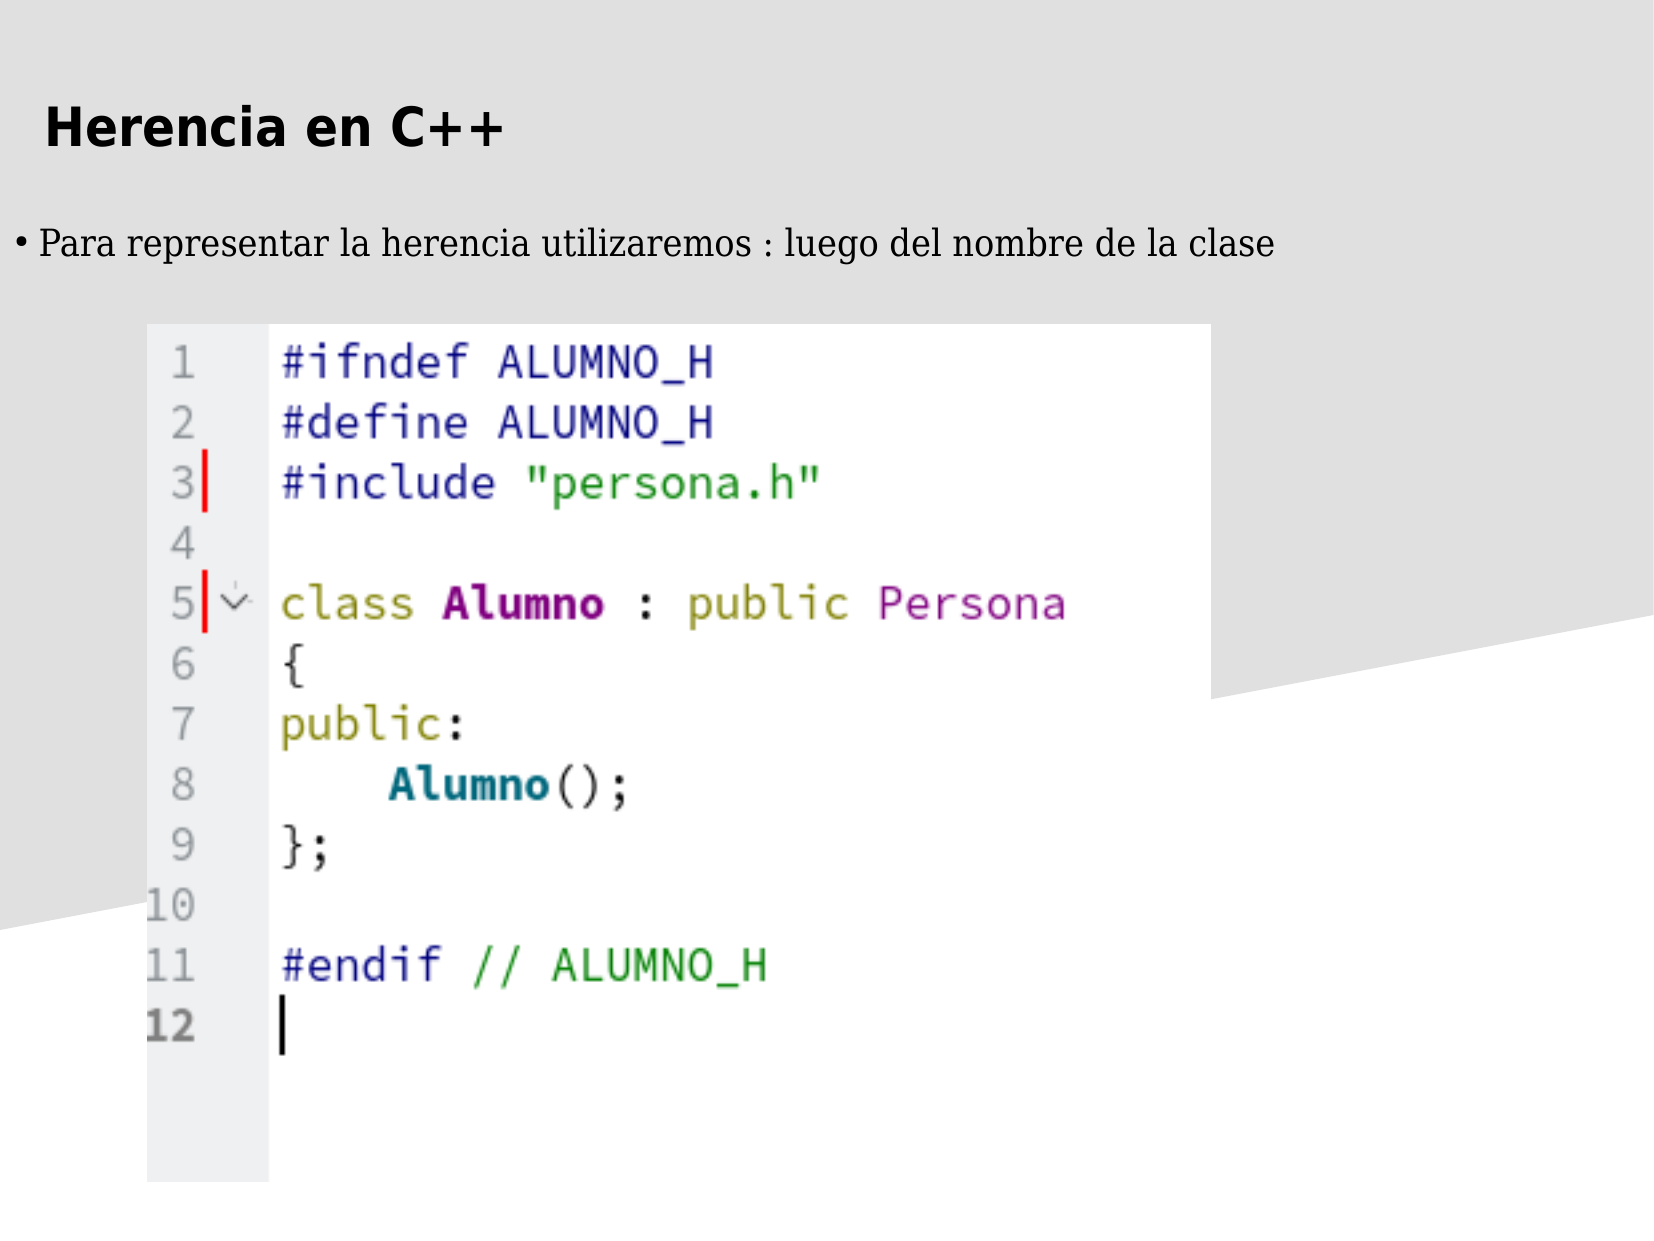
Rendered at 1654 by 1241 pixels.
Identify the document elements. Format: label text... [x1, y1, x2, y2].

text_box Herencia en C++ [29, 88, 1625, 167]
picture [147, 324, 1211, 1182]
text_box Para representar la herencia utilizaremos : luego del nombre de la clase [0, 213, 1654, 447]
